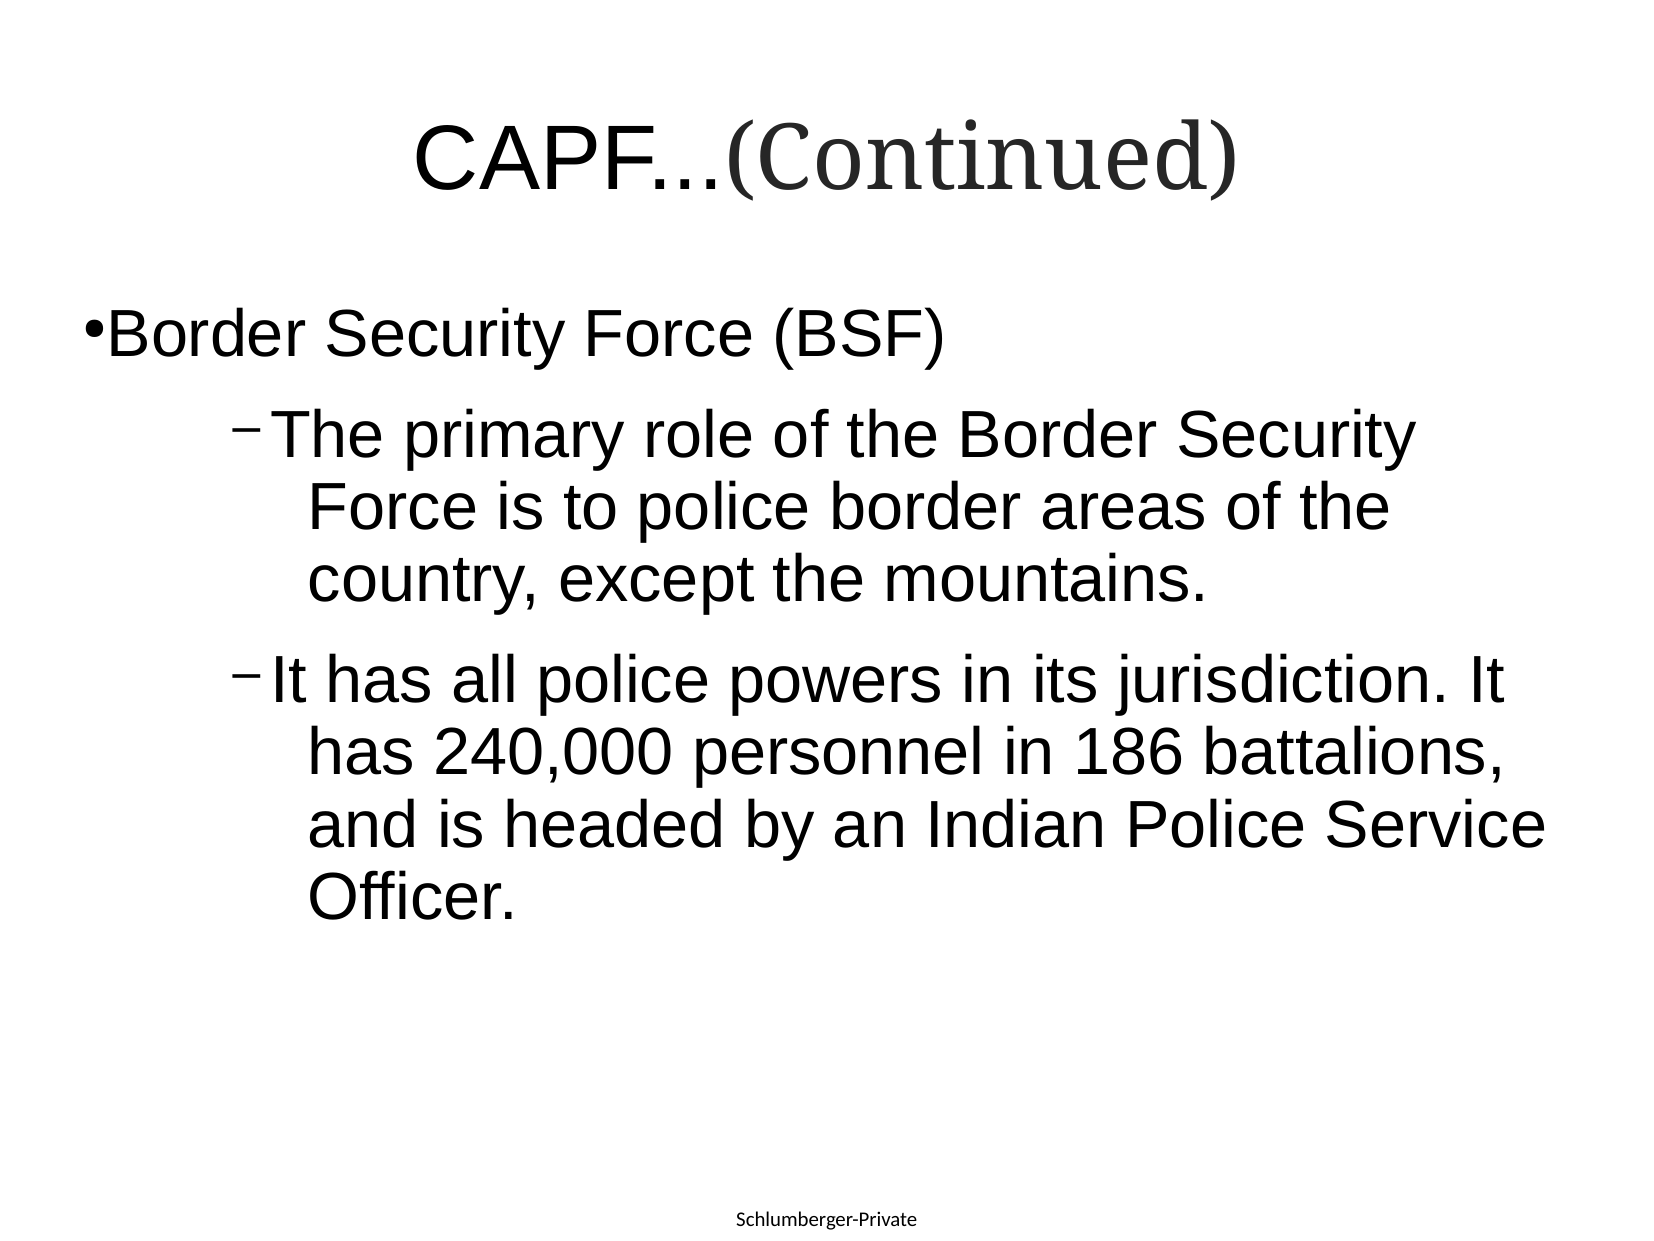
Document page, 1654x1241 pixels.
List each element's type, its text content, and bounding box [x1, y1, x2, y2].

list Border Security Force (BSF) The primary role of the Border Security Force is to police border areas of the country, except the mountains. It has all police powers in its jurisdiction. It has 240,000 personnel in 186 battalions, and is headed by an Indian Police Service Officer. [82, 290, 1571, 1010]
title CAPF...(Continued) [82, 49, 1571, 257]
